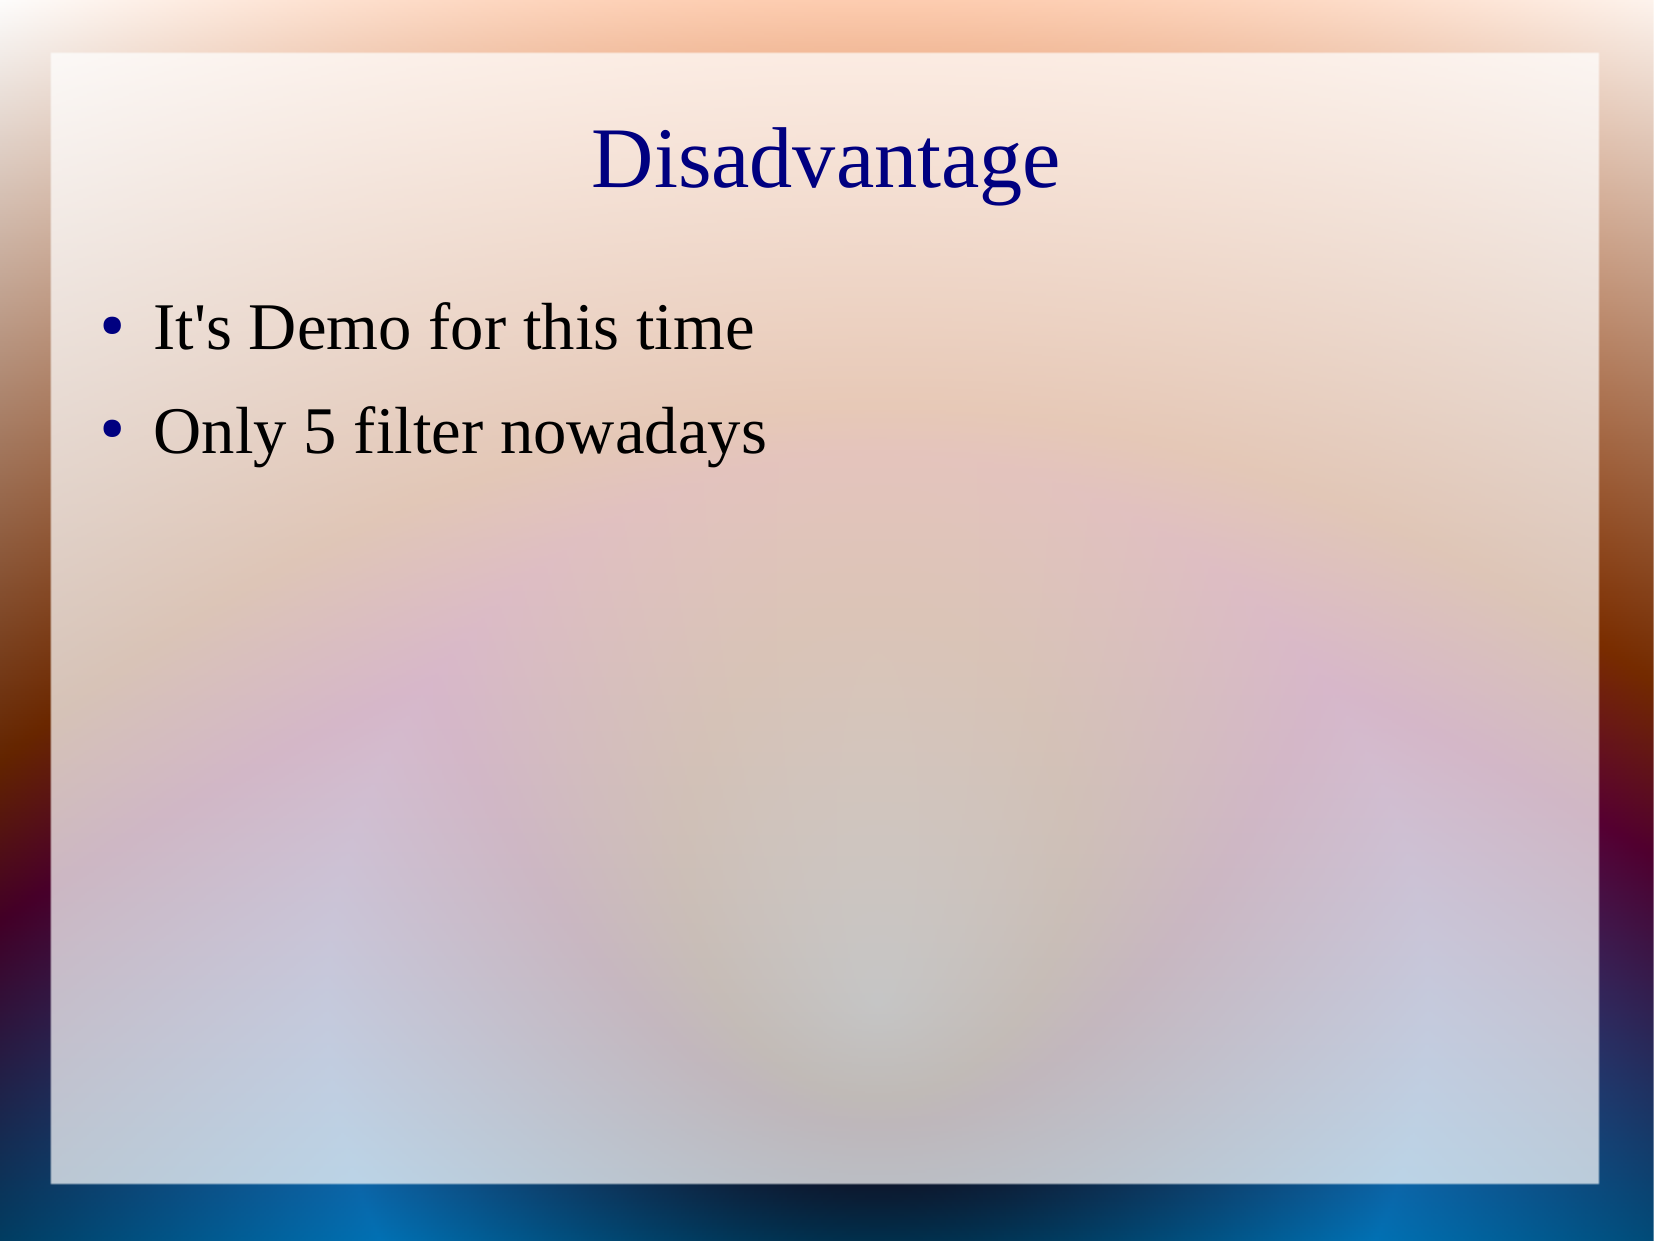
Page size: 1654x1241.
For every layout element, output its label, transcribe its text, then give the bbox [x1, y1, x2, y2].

list It's Demo for this time Only 5 filter nowadays [82, 290, 1571, 1034]
title Disadvantage [82, 55, 1571, 263]
picture [0, 0, 1654, 1241]
